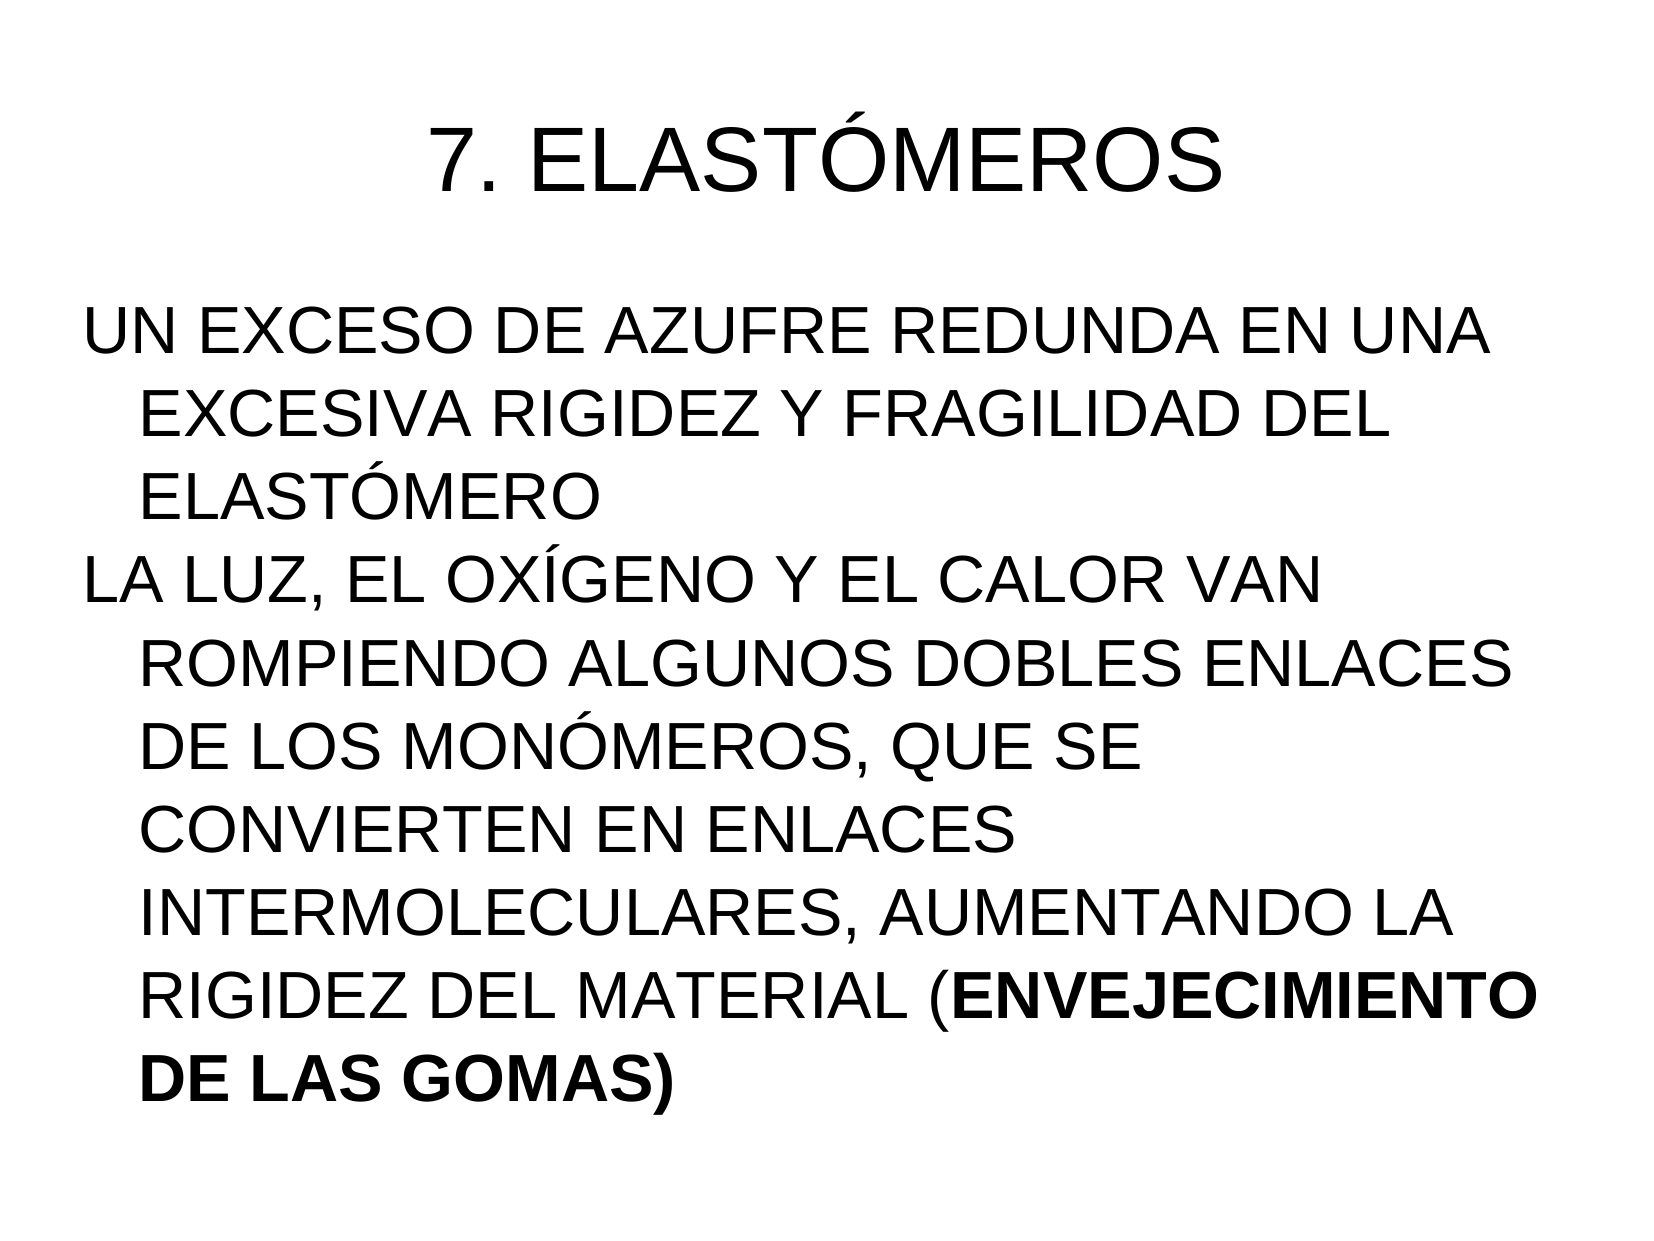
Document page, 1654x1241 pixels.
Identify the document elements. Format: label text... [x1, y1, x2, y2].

title 7. ELASTÓMEROS [82, 38, 1571, 268]
subtitle UN EXCESO DE AZUFRE REDUNDA EN UNA EXCESIVA RIGIDEZ Y FRAGILIDAD DEL ELASTÓMERO LA LUZ, EL OXÍGENO Y EL CALOR VAN ROMPIENDO ALGUNOS DOBLES ENLACES DE LOS MONÓMEROS, QUE SE CONVIERTEN EN ENLACES INTERMOLECULARES, AUMENTANDO LA RIGIDEZ DEL MATERIAL (ENVEJECIMIENTO DE LAS GOMAS) [82, 283, 1571, 1116]
